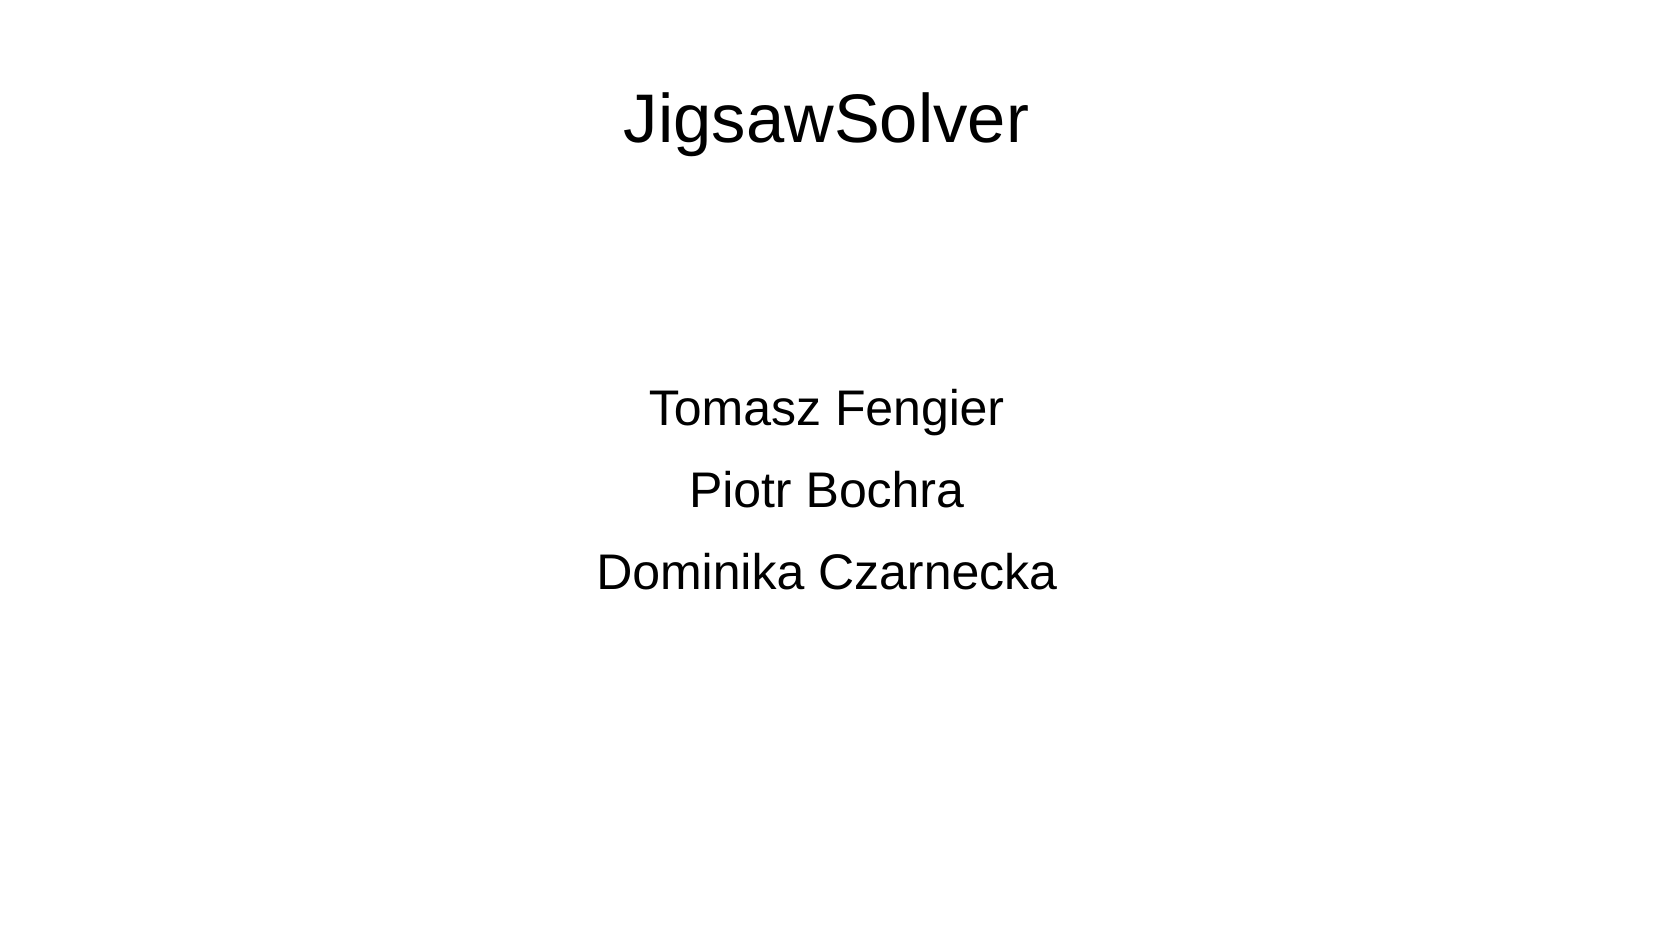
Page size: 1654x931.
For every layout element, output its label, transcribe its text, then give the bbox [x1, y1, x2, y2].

title JigsawSolver [82, 37, 1571, 193]
subtitle Tomasz Fengier Piotr Bochra Dominika Czarnecka [82, 217, 1571, 758]
